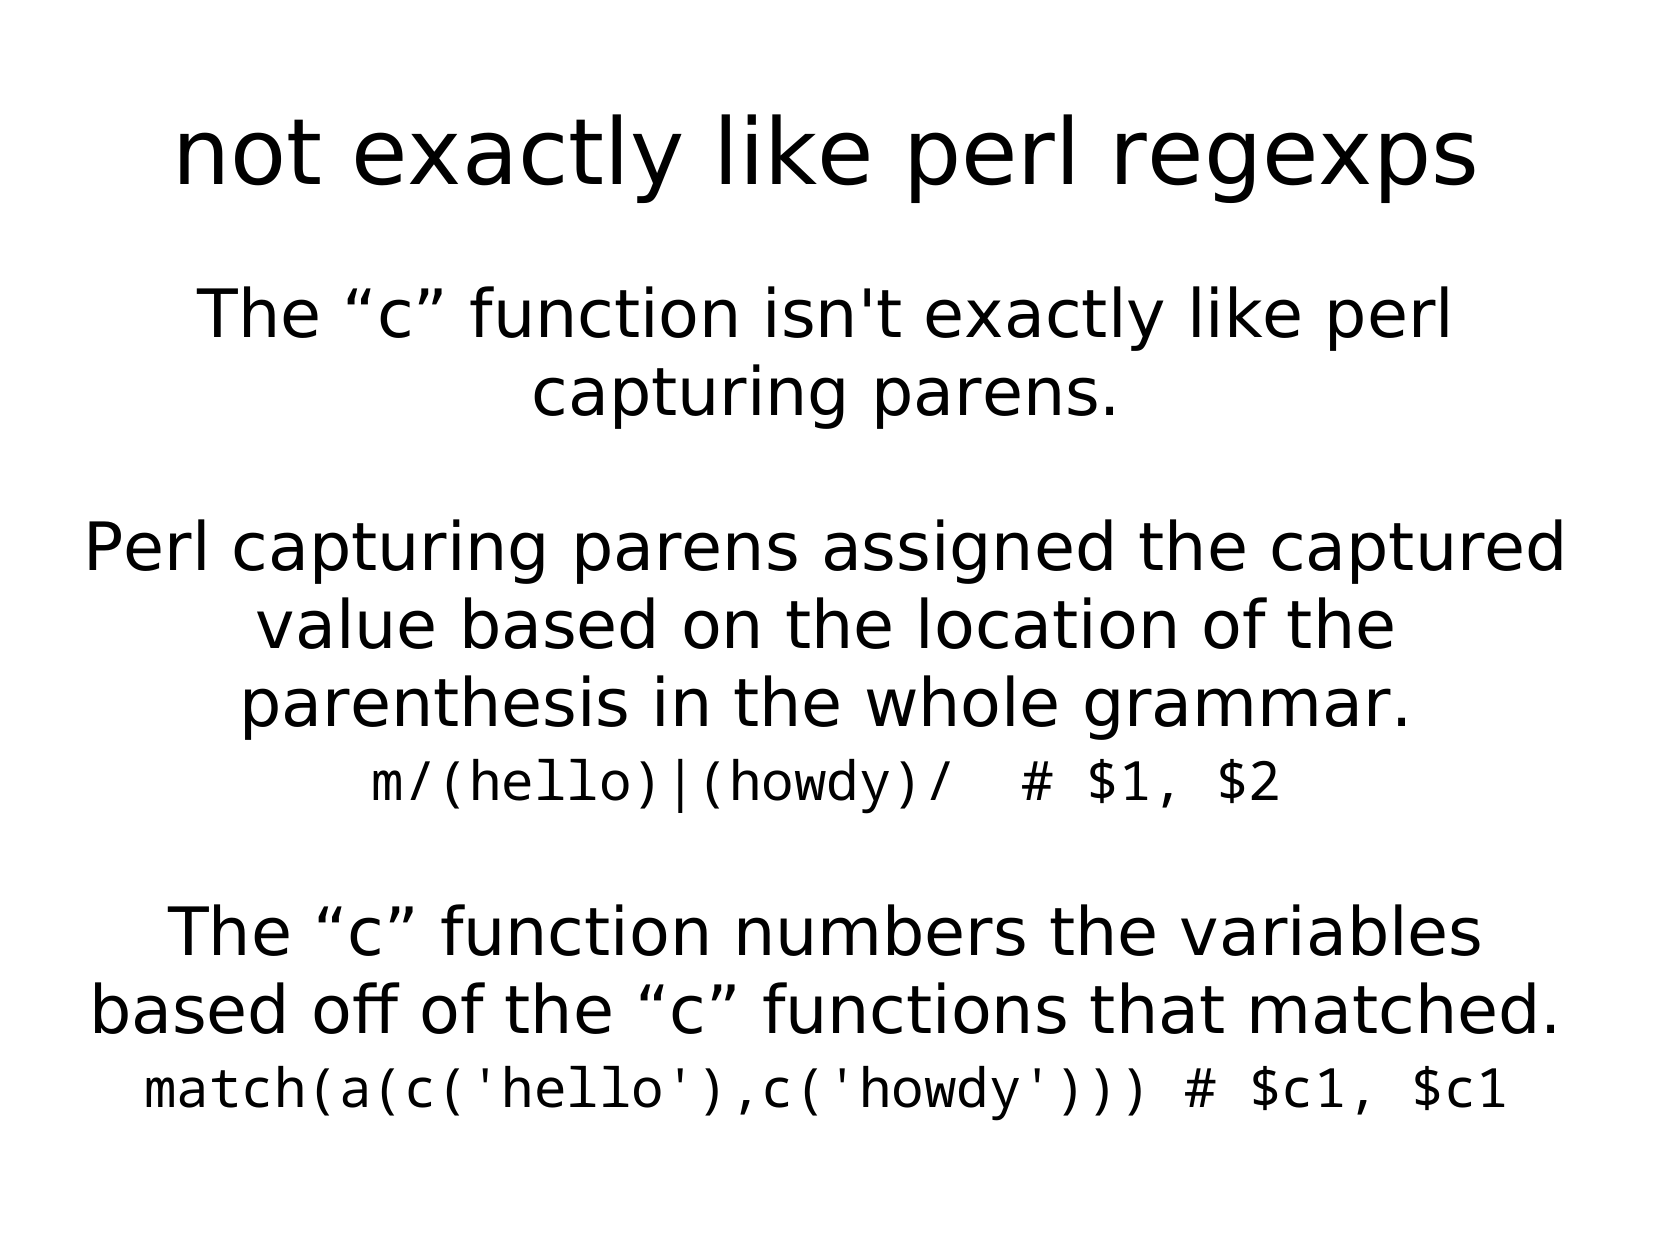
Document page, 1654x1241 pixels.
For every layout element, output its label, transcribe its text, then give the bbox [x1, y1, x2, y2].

title not exactly like perl regexps [82, 49, 1571, 257]
subtitle The “c” function isn't exactly like perl capturing parens. Perl capturing parens assigned the captured value based on the location of the parenthesis in the whole grammar. m/(hello)|(howdy)/ # $1, $2 The “c” function numbers the variables based off of the “c” functions that matched. match(a(c('hello'),c('howdy'))) # $c1, $c1 [82, 289, 1571, 1110]
